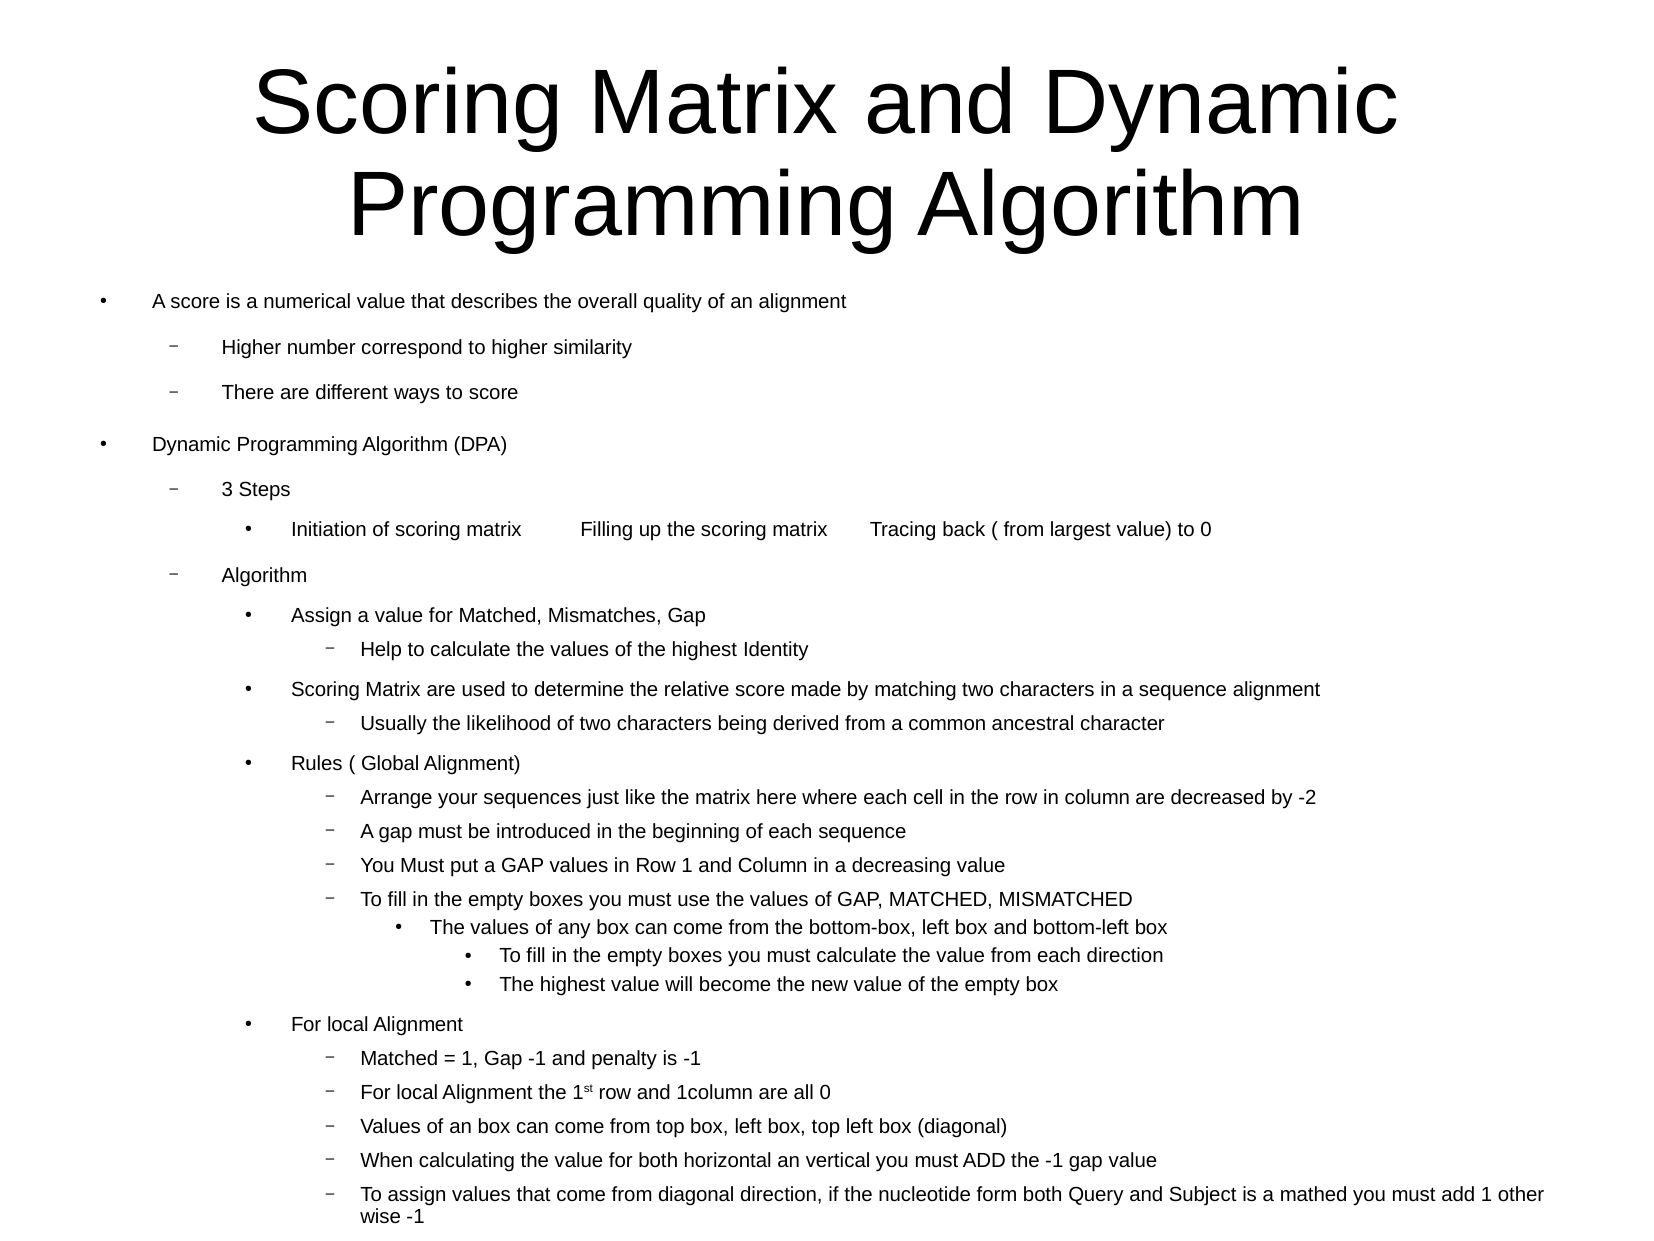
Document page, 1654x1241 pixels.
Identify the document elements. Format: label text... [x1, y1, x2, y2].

title Scoring Matrix and Dynamic Programming Algorithm [82, 49, 1571, 257]
list A score is a numerical value that describes the overall quality of an alignment Higher number correspond to higher similarity There are different ways to score Dynamic Programming Algorithm (DPA) 3 Steps Initiation of scoring matrix Filling up the scoring matrix Tracing back ( from largest value) to 0 Algorithm Assign a value for Matched, Mismatches, Gap Help to calculate the values of the highest Identity Scoring Matrix are used to determine the relative score made by matching two characters in a sequence alignment Usually the likelihood of two characters being derived from a common ancestral character Rules ( Global Alignment) Arrange your sequences just like the matrix here where each cell in the row in column are decreased by -2 A gap must be introduced in the beginning of each sequence You Must put a GAP values in Row 1 and Column in a decreasing value To fill in the empty boxes you must use the values of GAP, MATCHED, MISMATCHED The values of any box can come from the bottom-box, left box and bottom-left box To fill in the empty boxes you must calculate the value from each direction The highest value will become the new value of the empty box For local Alignment Matched = 1, Gap -1 and penalty is -1 For local Alignment the 1st row and 1column are all 0 Values of an box can come from top box, left box, top left box (diagonal) When calculating the value for both horizontal an vertical you must ADD the -1 gap value To assign values that come from diagonal direction, if the nucleotide form both Query and Subject is a mathed you must add 1 other wise -1 [82, 290, 1571, 1229]
